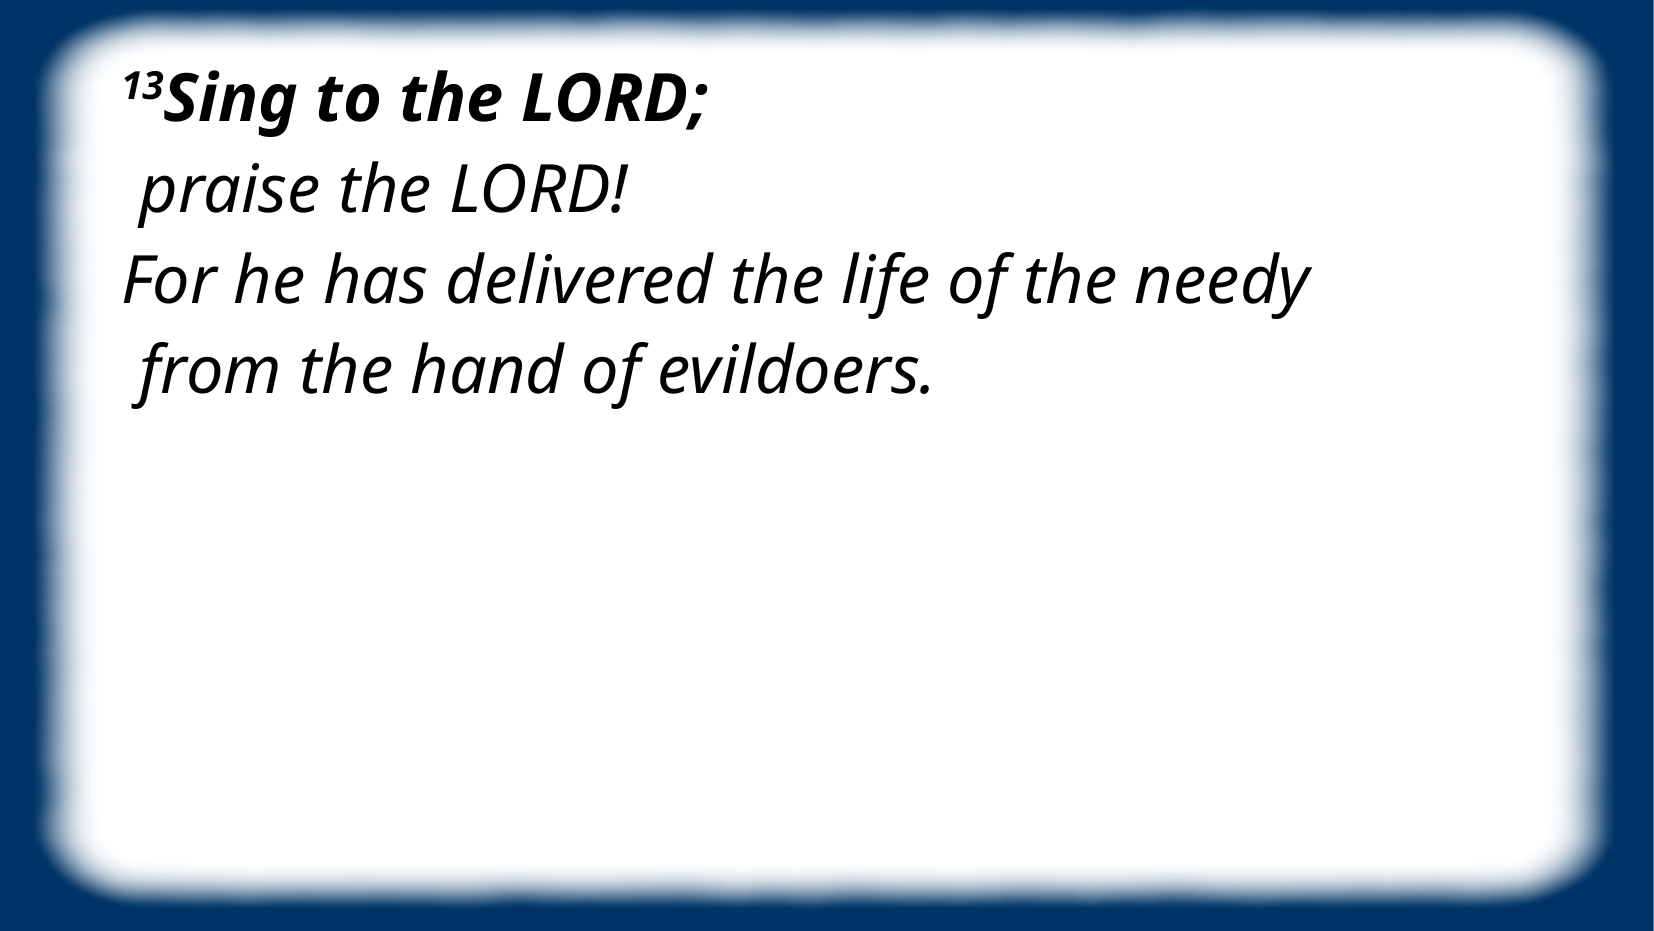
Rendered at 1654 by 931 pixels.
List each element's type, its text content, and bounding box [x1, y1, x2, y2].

picture [0, 0, 1654, 931]
text_box 13Sing to the LORD; praise the LORD! For he has delivered the life of the needy from the hand of evildoers. [106, 42, 1547, 502]
